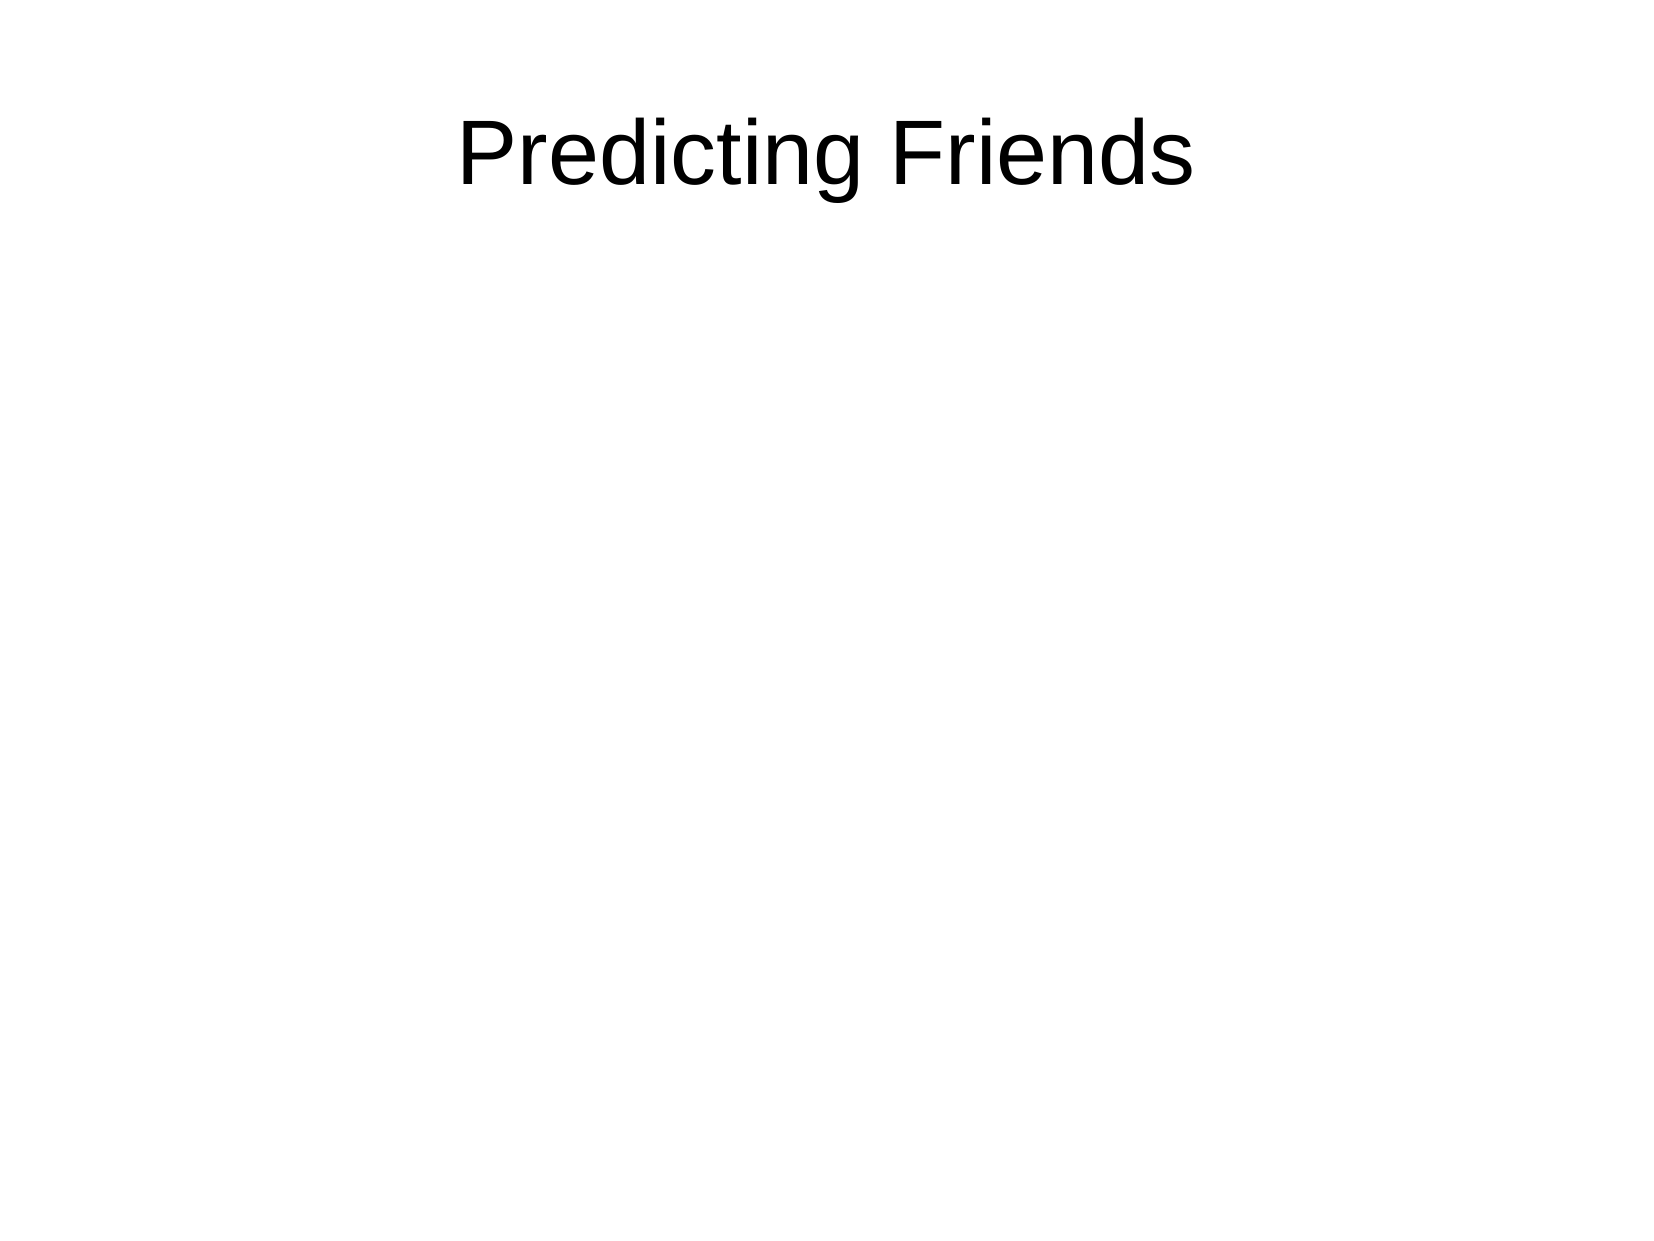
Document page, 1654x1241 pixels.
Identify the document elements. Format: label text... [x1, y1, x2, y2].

title Predicting Friends [82, 49, 1571, 257]
